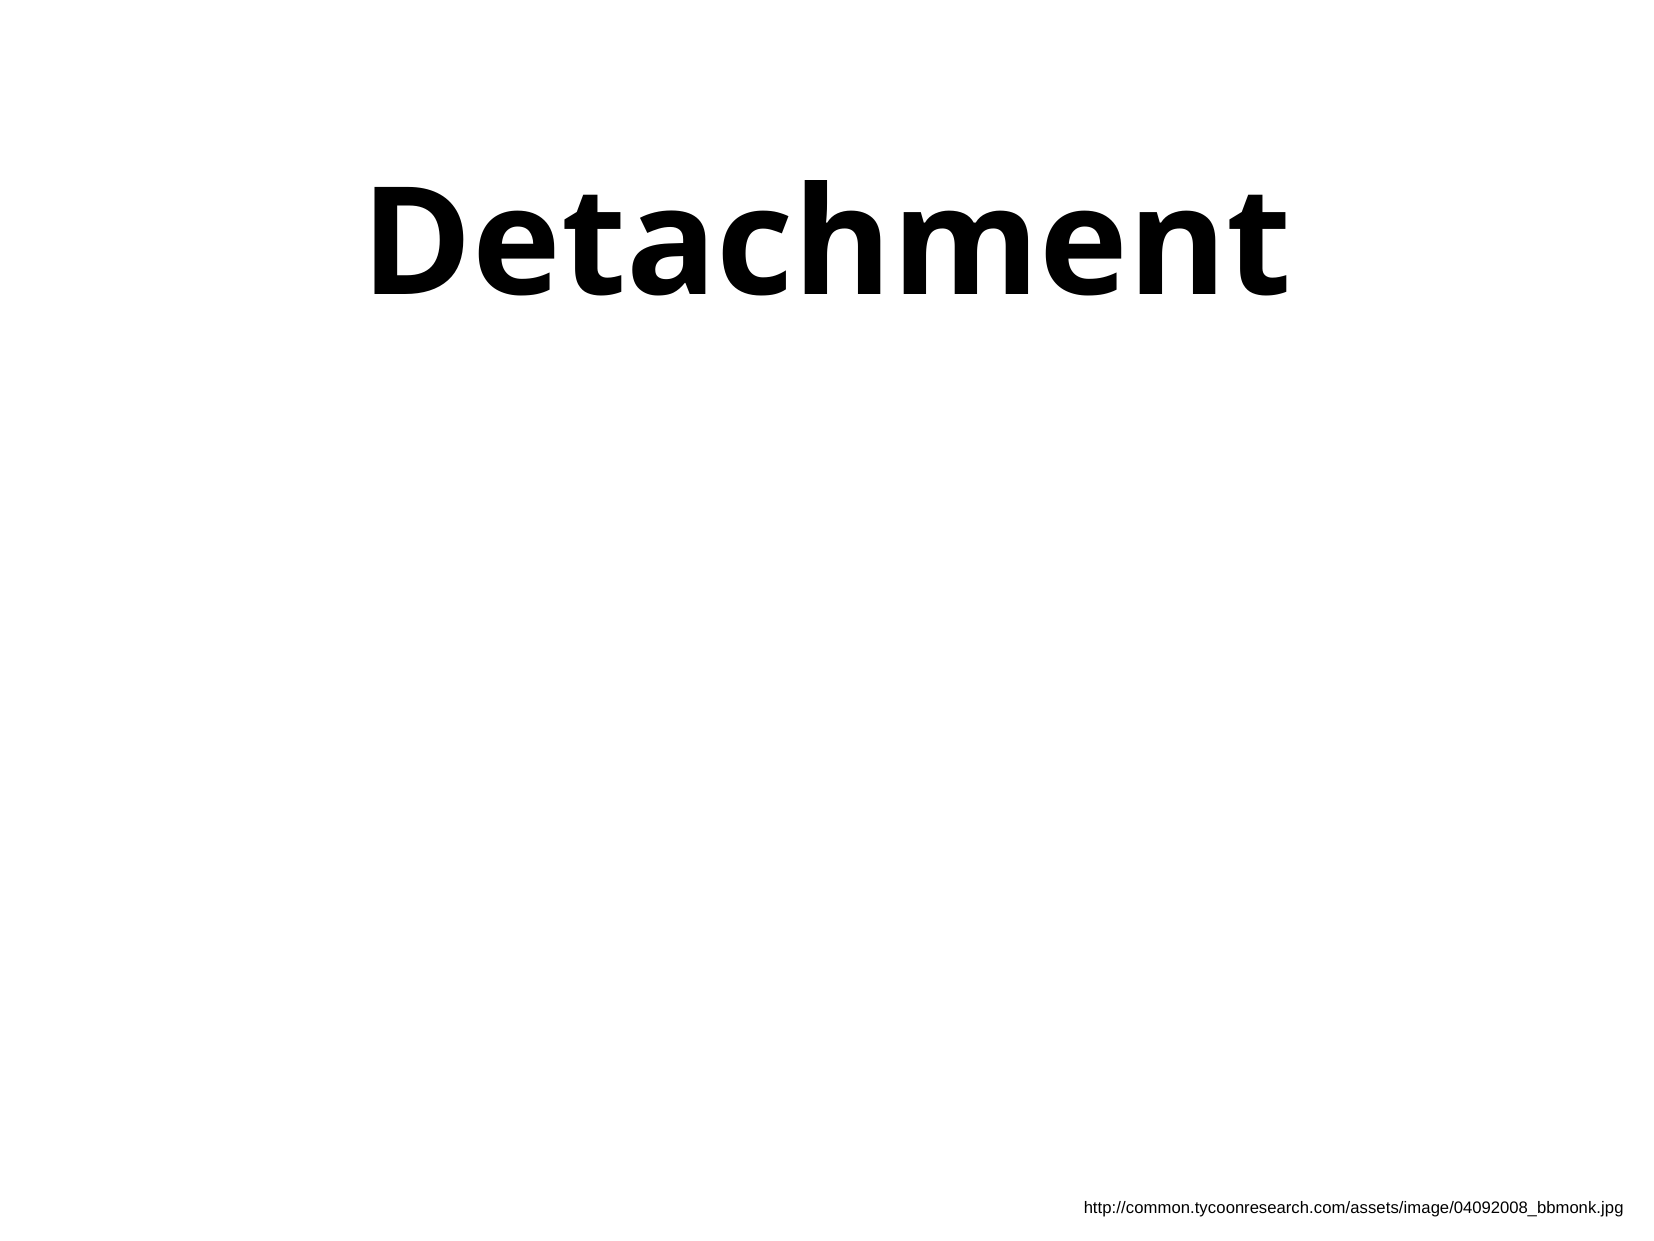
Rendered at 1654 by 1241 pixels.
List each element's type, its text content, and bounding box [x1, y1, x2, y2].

text_box http://common.tycoonresearch.com/assets/image/04092008_bbmonk.jpg [1069, 1190, 1643, 1232]
title Detachment [59, 59, 1595, 414]
